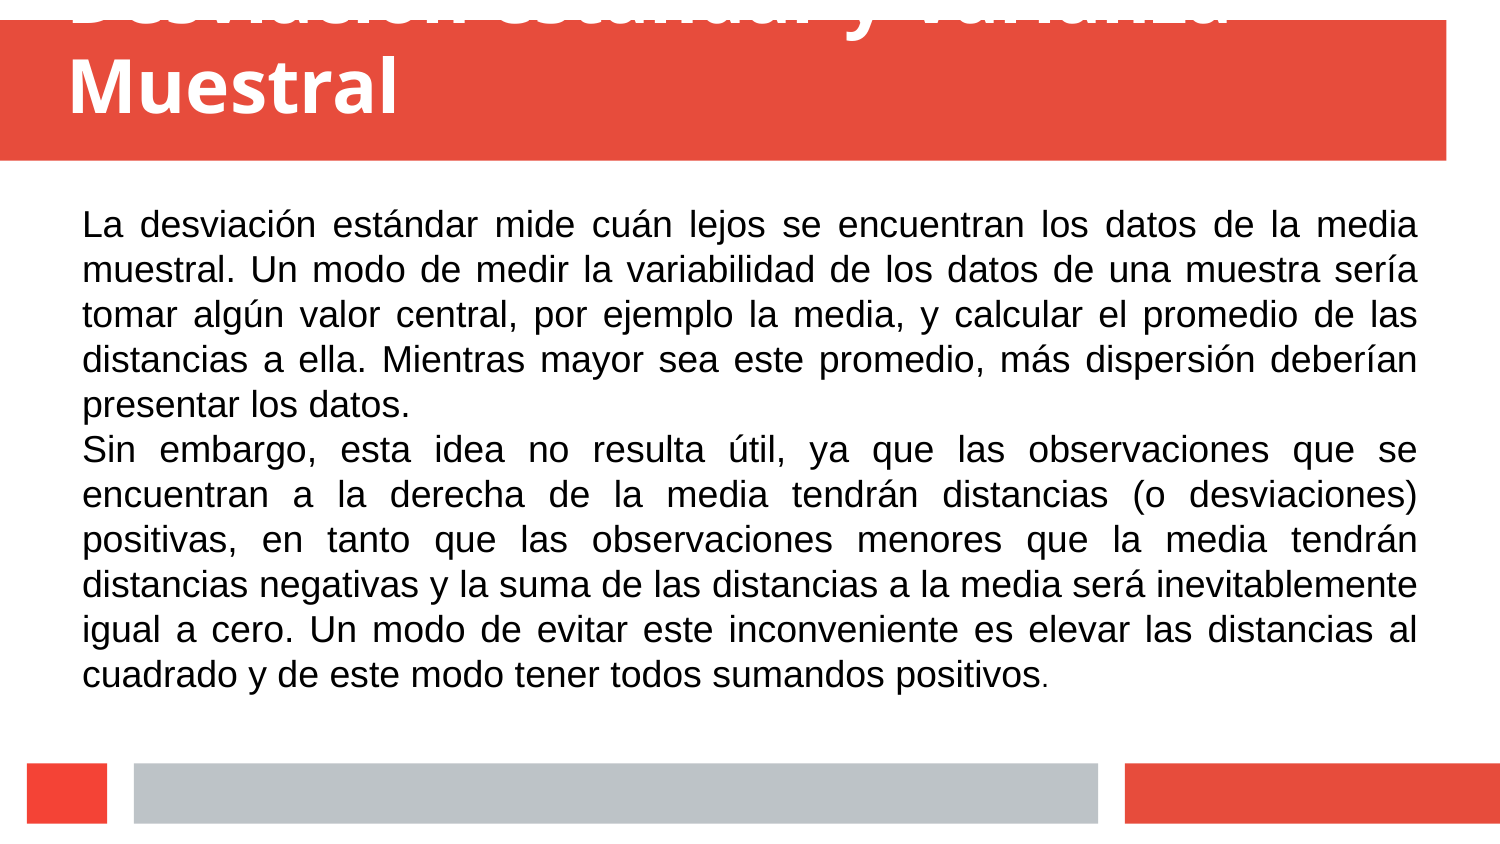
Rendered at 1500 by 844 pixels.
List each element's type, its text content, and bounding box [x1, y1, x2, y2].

title Desviación estándar y Varianza Muestral [53, 40, 1447, 141]
text_box La desviación estándar mide cuán lejos se encuentran los datos de la media muestral. Un modo de medir la variabilidad de los datos de una muestra sería tomar algún valor central, por ejemplo la media, y calcular el promedio de las distancias a ella. Mientras mayor sea este promedio, más dispersión deberían presentar los datos. Sin embargo, esta idea no resulta útil, ya que las observaciones que se encuentran a la derecha de la media tendrán distancias (o desviaciones) positivas, en tanto que las observaciones menores que la media tendrán distancias negativas y la suma de las distancias a la media será inevitablemente igual a cero. Un modo de evitar este inconveniente es elevar las distancias al cuadrado y de este modo tener todos sumandos positivos. [67, 252, 1433, 643]
